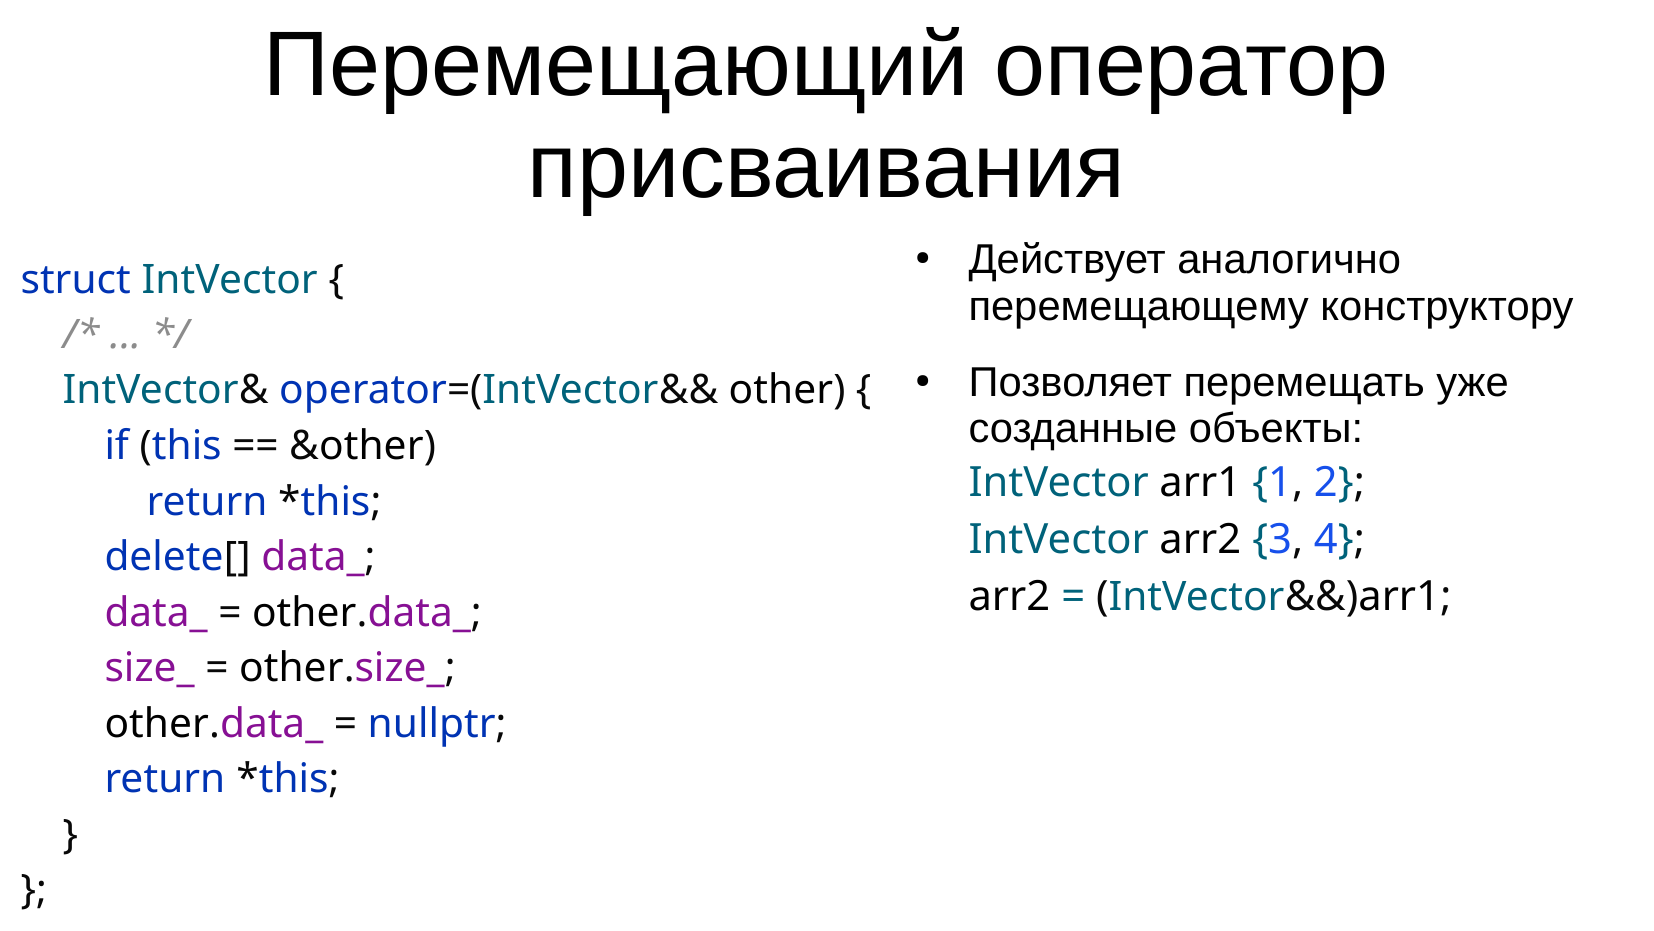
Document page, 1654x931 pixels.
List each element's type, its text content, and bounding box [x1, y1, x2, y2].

list Действует аналогично перемещающему конструктору Позволяет перемещать уже созданные объекты: IntVector arr1 {1, 2}; IntVector arr2 {3, 4}; arr2 = (IntVector&&)arr1; [897, 236, 1619, 916]
text_box struct IntVector { /* ... */ IntVector& operator=(IntVector&& other) { if (this == &other) return *this; delete[] data_; data_ = other.data_; size_ = other.size_; other.data_ = nullptr; return *this; } }; [5, 242, 887, 924]
title Перемещающий оператор присваивания [82, 12, 1571, 218]
